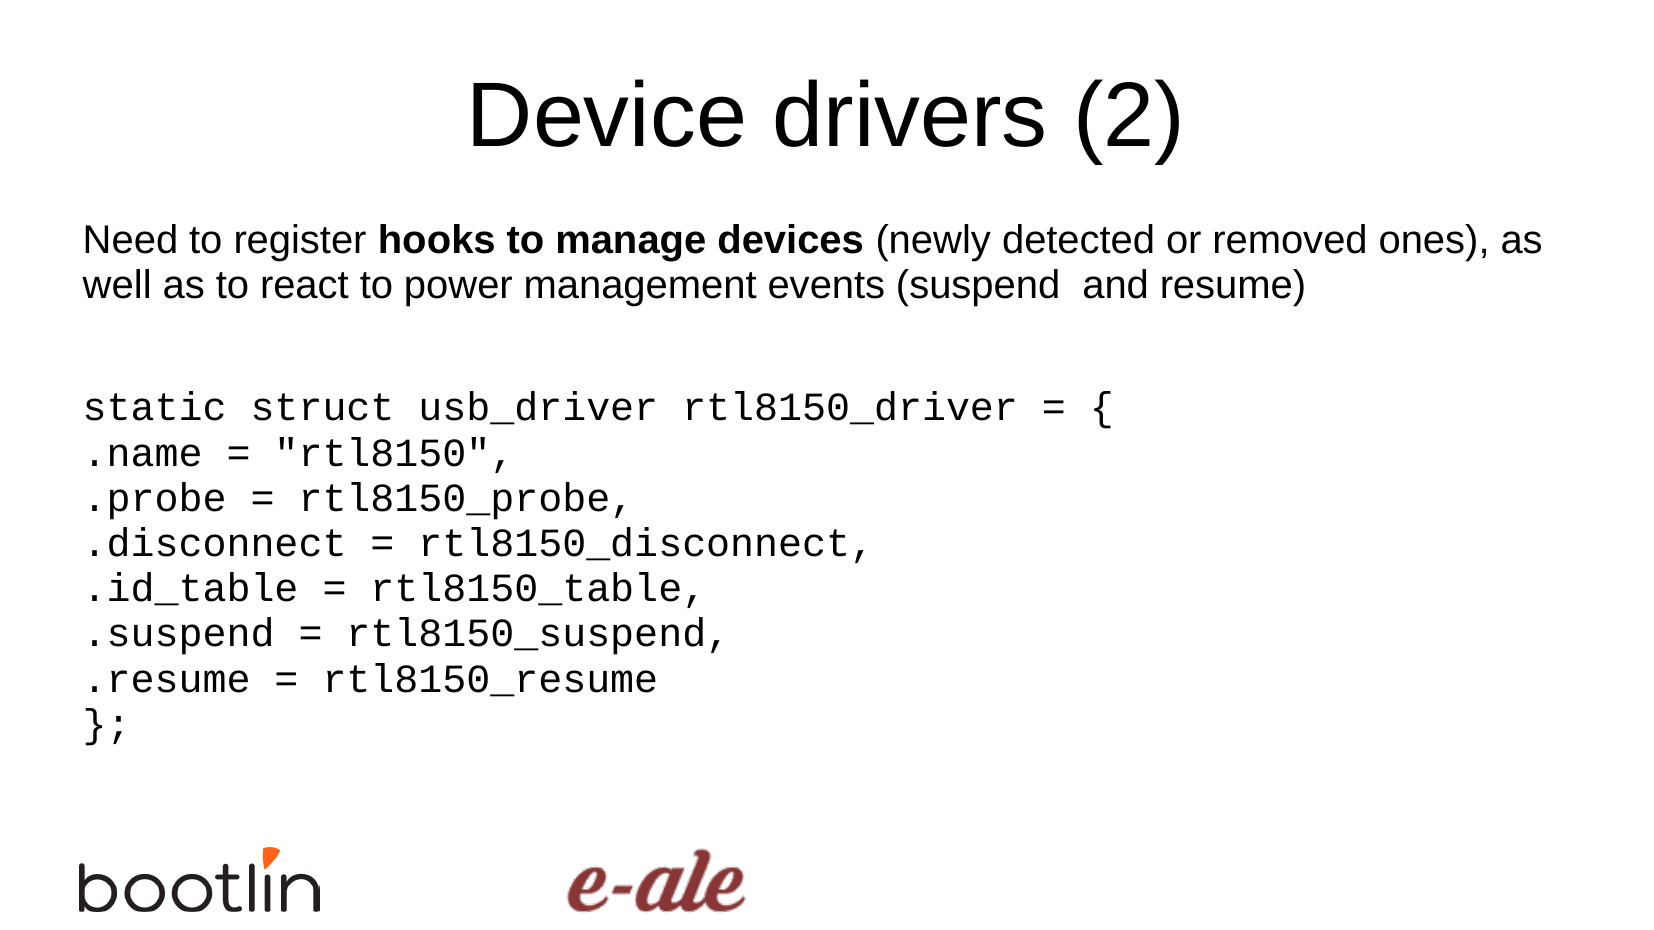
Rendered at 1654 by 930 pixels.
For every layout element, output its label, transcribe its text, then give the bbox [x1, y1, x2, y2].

list Need to register hooks to manage devices (newly detected or removed ones), as well as to react to power management events (suspend and resume) static struct usb_driver rtl8150_driver = { .name = "rtl8150", .probe = rtl8150_probe, .disconnect = rtl8150_disconnect, .id_table = rtl8150_table, .suspend = rtl8150_suspend, .resume = rtl8150_resume }; [82, 217, 1571, 757]
title Device drivers (2) [82, 37, 1571, 193]
picture [565, 847, 749, 915]
picture [79, 847, 320, 912]
